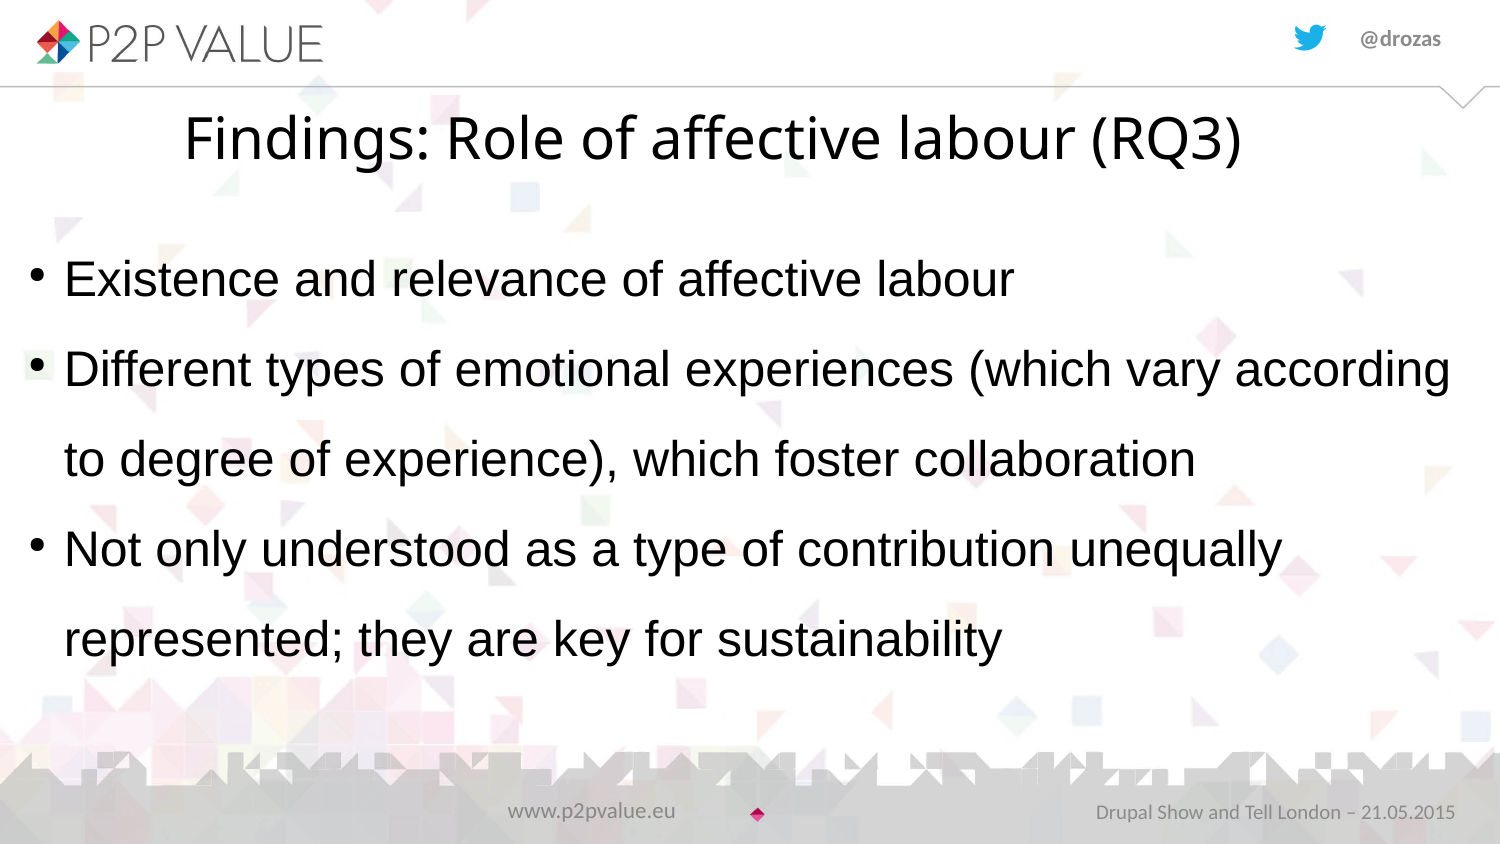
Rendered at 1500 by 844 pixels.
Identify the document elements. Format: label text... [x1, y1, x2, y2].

text_box @drozas [1333, 15, 1455, 60]
picture [0, 0, 1500, 844]
title Findings: Role of affective labour (RQ3) [60, 92, 1366, 181]
text_box Drupal Show and Tell London – 21.05.2015 [777, 788, 1470, 834]
subtitle Existence and relevance of affective labour Different types of emotional experiences (which vary according to degree of experience), which foster collaboration Not only understood as a type of contribution unequally represented; they are key for sustainability [15, 210, 1496, 766]
text_box www.p2pvalue.eu [501, 789, 720, 829]
